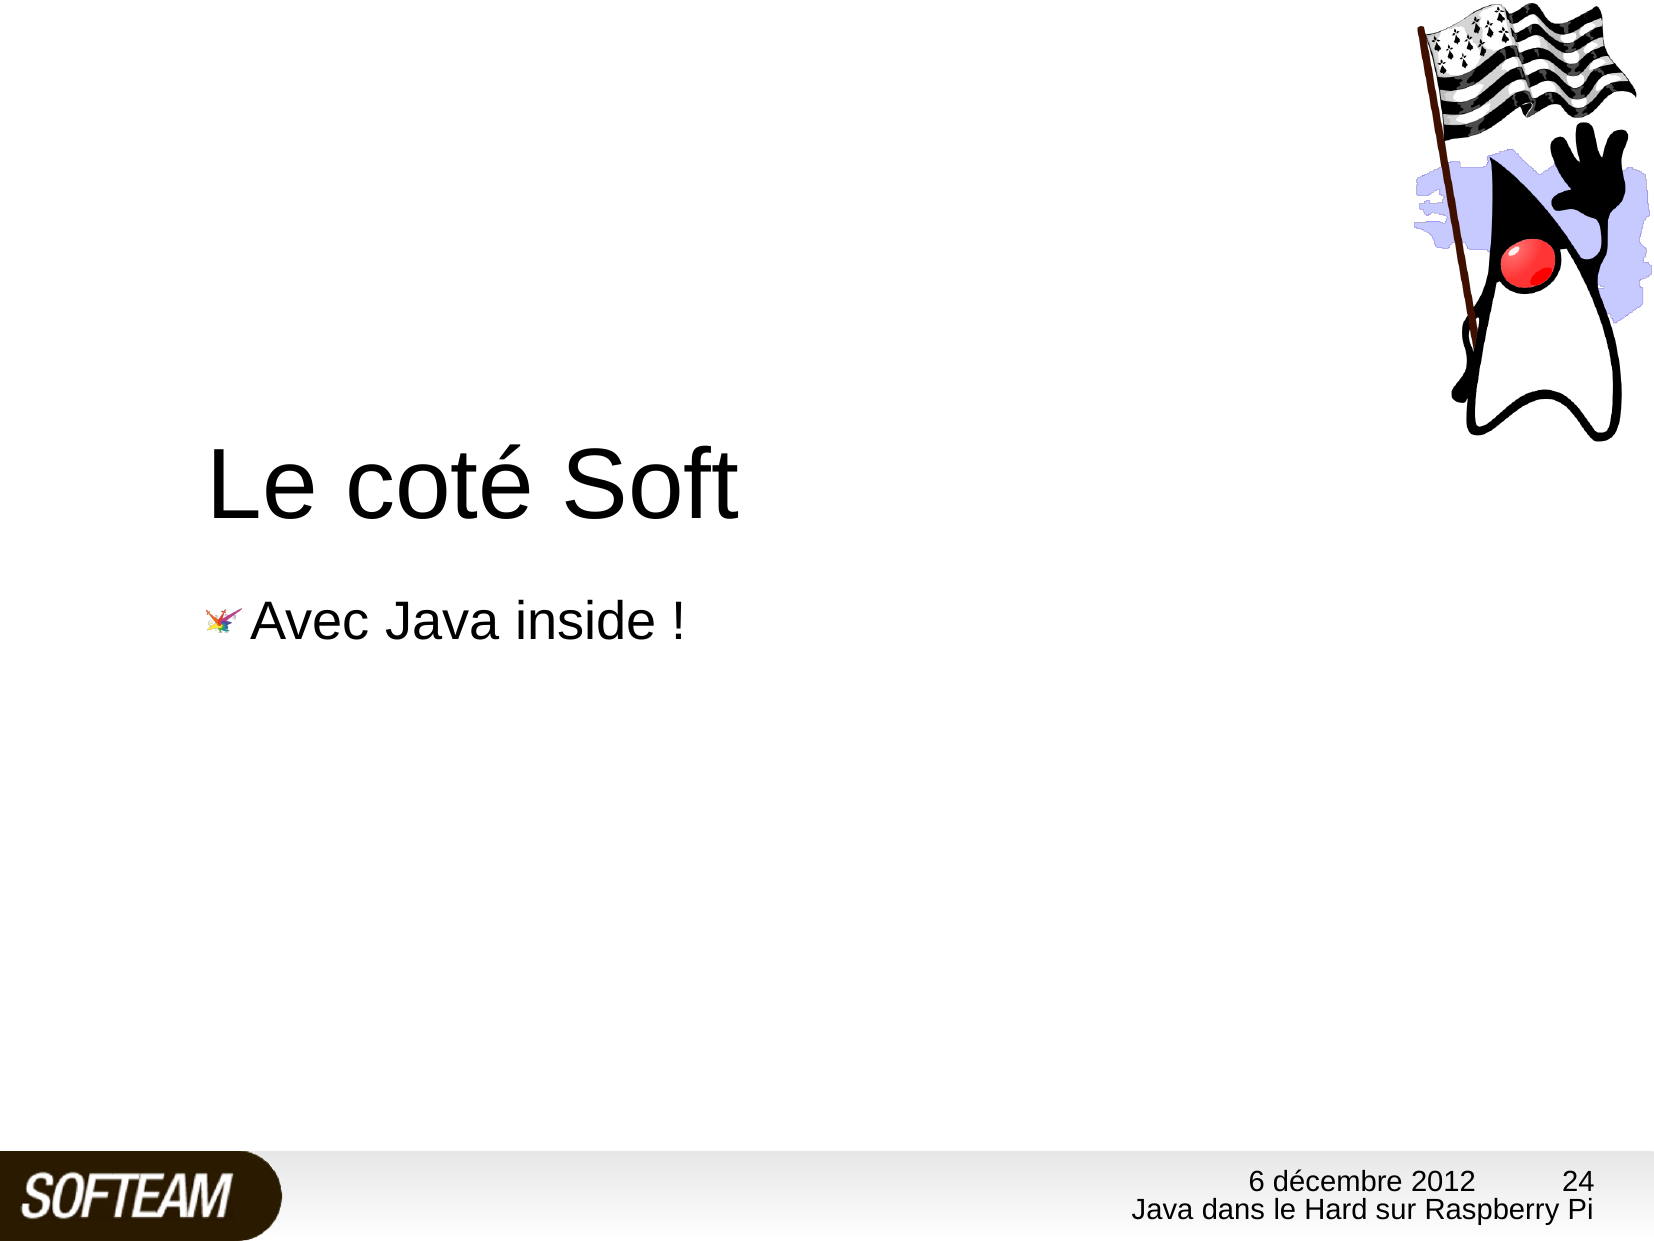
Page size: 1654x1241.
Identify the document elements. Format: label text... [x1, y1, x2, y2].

list Avec Java inside ! [206, 590, 1477, 1093]
title Le coté Soft [206, 395, 1477, 573]
picture [1409, 0, 1654, 443]
picture [0, 1151, 286, 1241]
